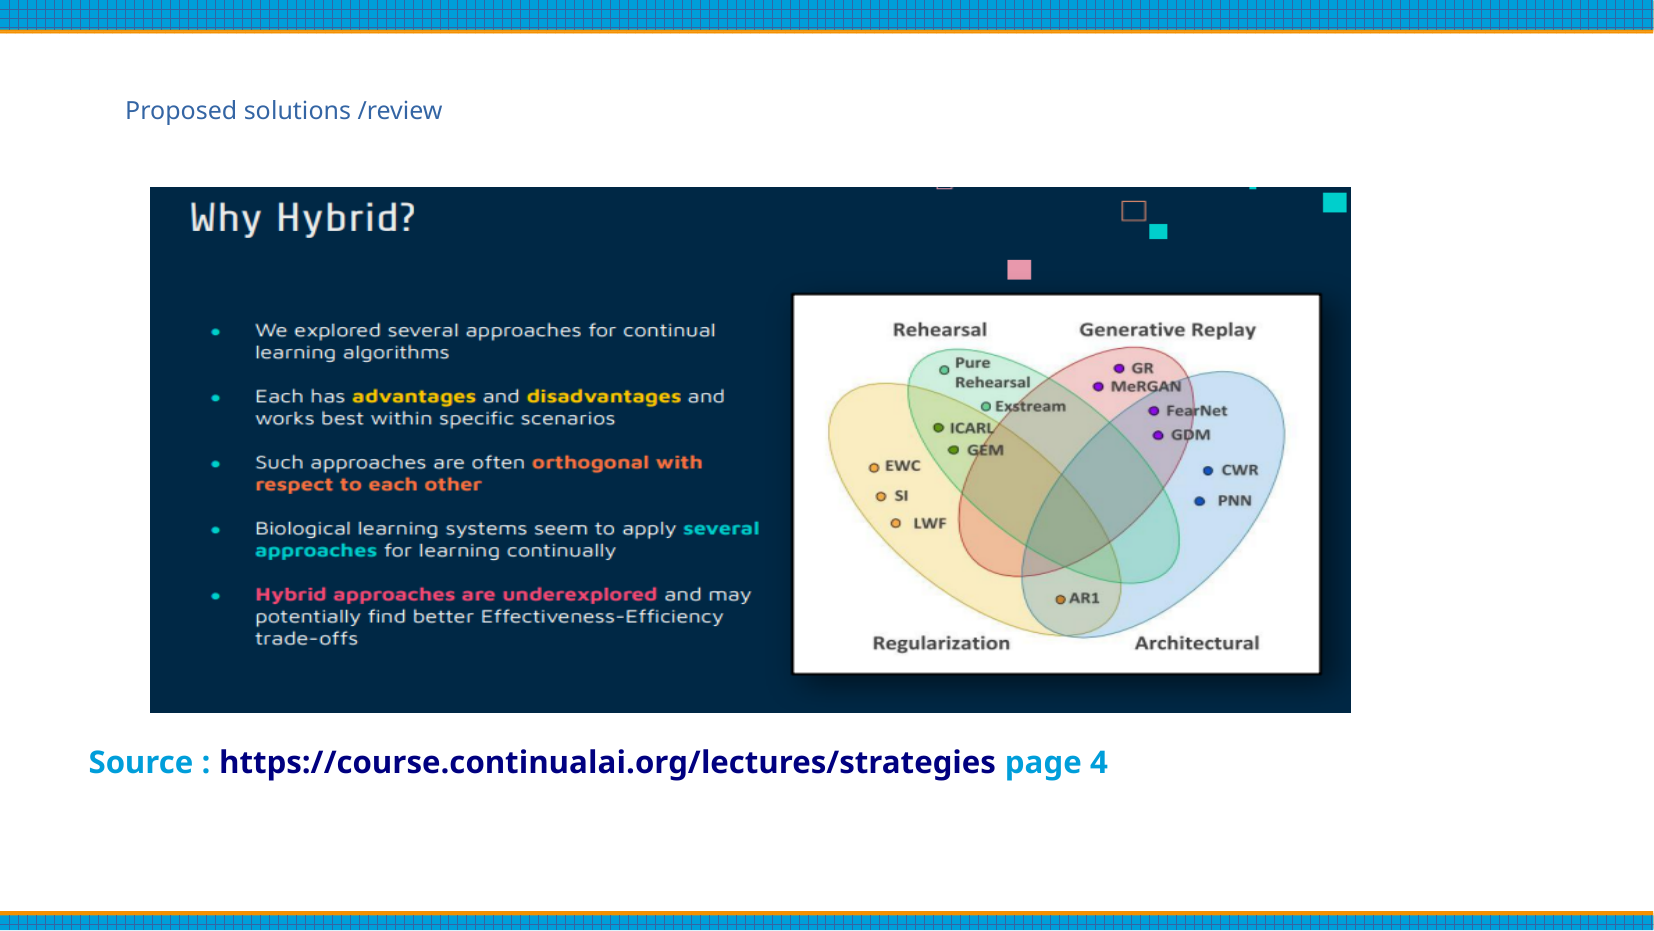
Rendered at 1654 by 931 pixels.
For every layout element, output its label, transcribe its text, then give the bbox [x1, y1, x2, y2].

picture [150, 187, 1351, 713]
text_box Proposed solutions /review [119, 70, 1163, 151]
subtitle Source : https://course.continualai.org/lectures/strategies page 4 [88, 44, 1565, 798]
